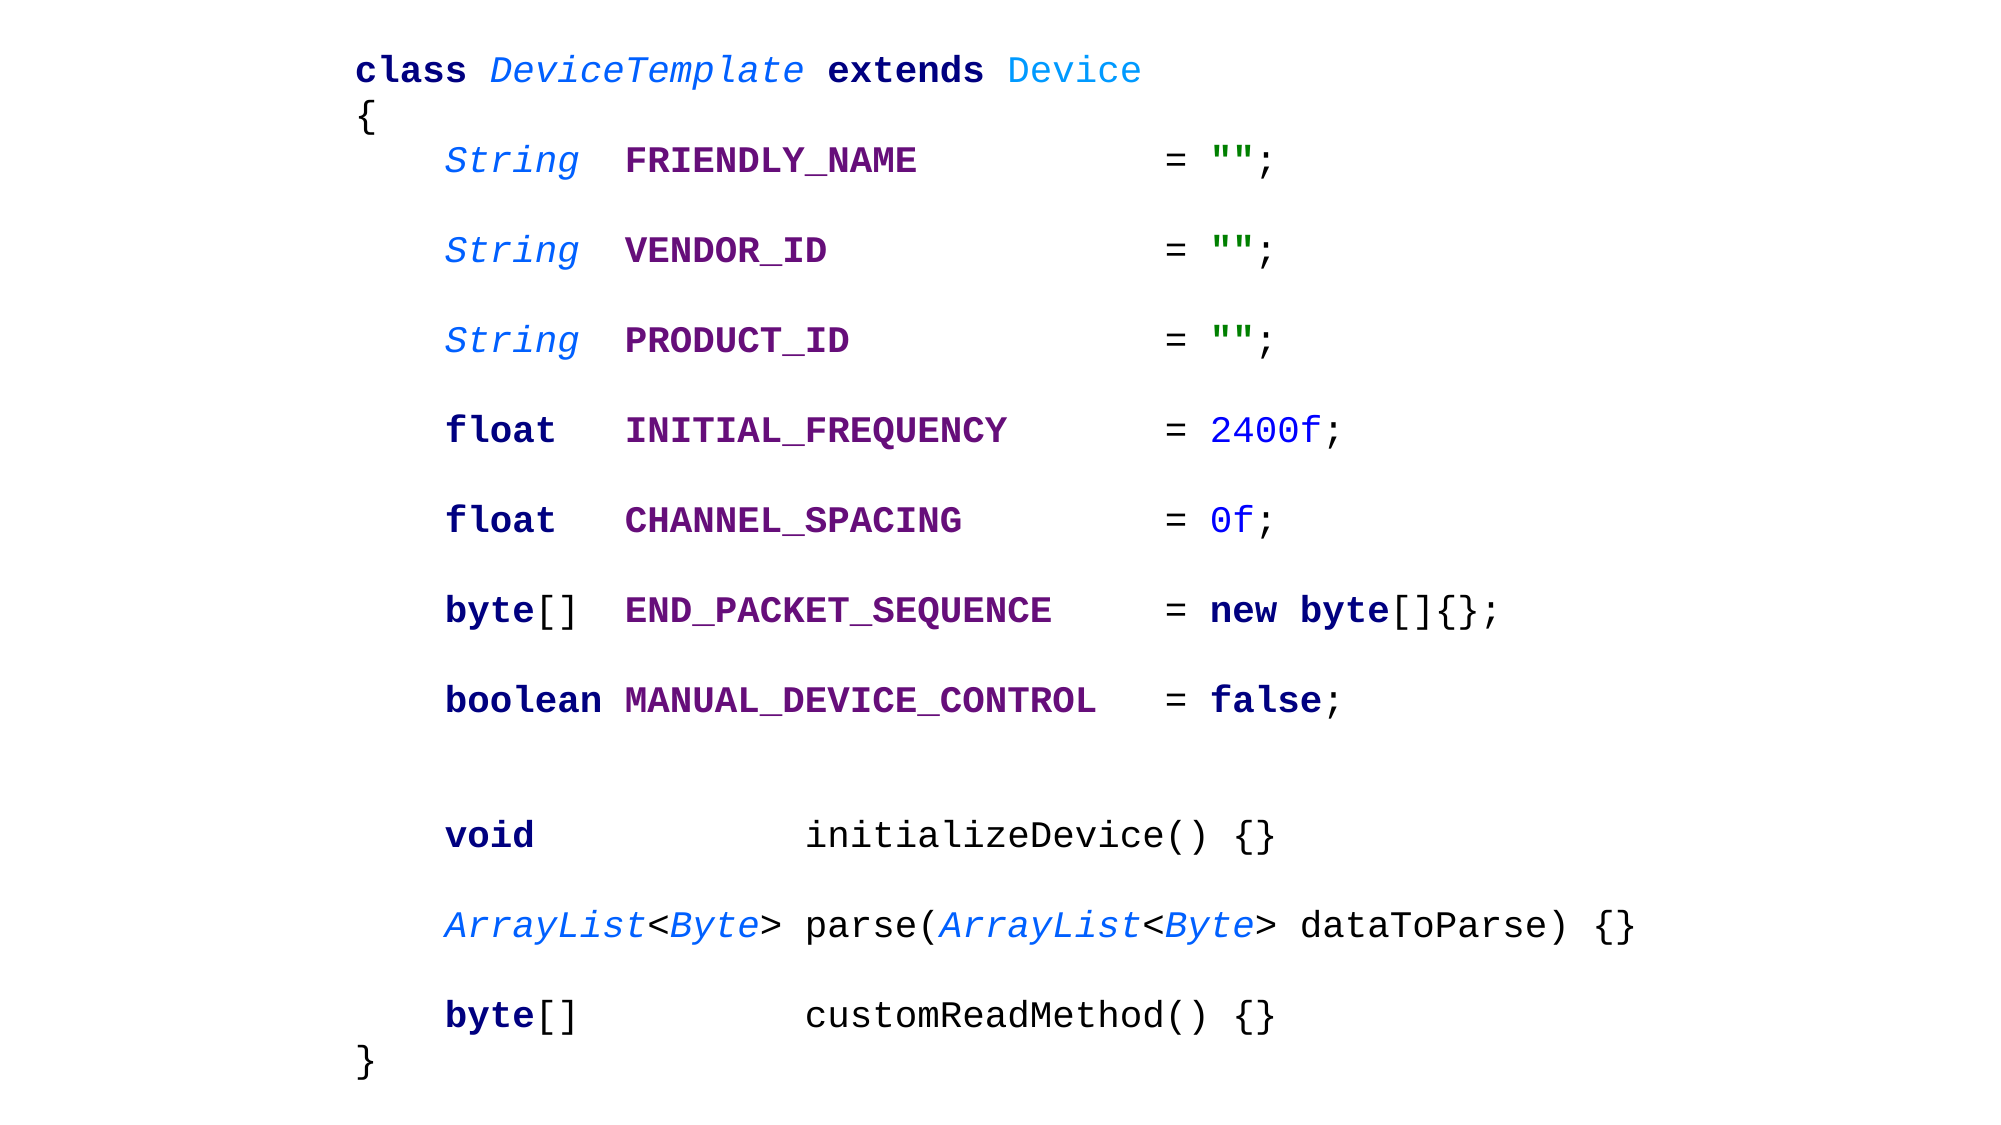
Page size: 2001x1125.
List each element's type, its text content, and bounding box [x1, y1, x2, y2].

text_box class DeviceTemplate extends Device { String FRIENDLY_NAME = ""; String VENDOR_ID = ""; String PRODUCT_ID = ""; float INITIAL_FREQUENCY = 2400f; float CHANNEL_SPACING = 0f; byte[] END_PACKET_SEQUENCE = new byte[]{}; boolean MANUAL_DEVICE_CONTROL = false; void initializeDevice() {} ArrayList<Byte> parse(ArrayList<Byte> dataToParse) {} byte[] customReadMethod() {} } [340, 37, 1653, 1088]
